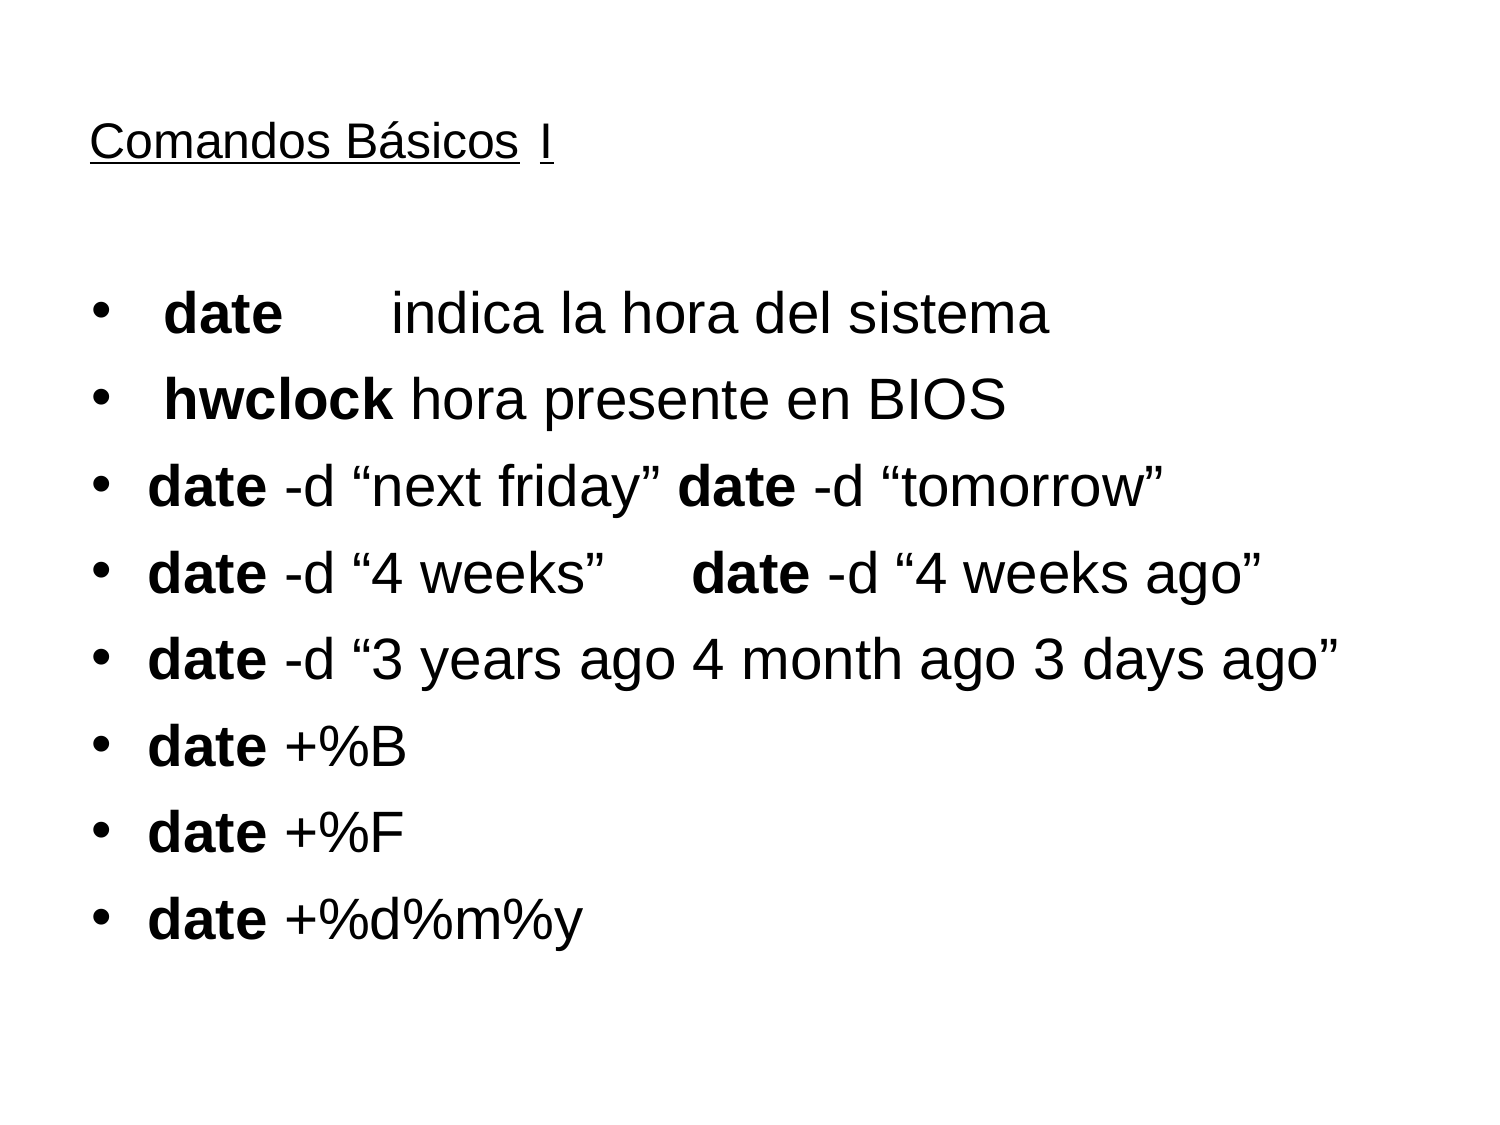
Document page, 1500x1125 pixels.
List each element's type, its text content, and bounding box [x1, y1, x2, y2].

list date indica la hora del sistema hwclock hora presente en BIOS date -d “next friday” date -d “tomorrow” date -d “4 weeks” date -d “4 weeks ago” date -d “3 years ago 4 month ago 3 days ago” date +%B date +%F date +%d%m%y [76, 267, 1427, 1010]
title Comandos Básicos I [75, 45, 1426, 233]
